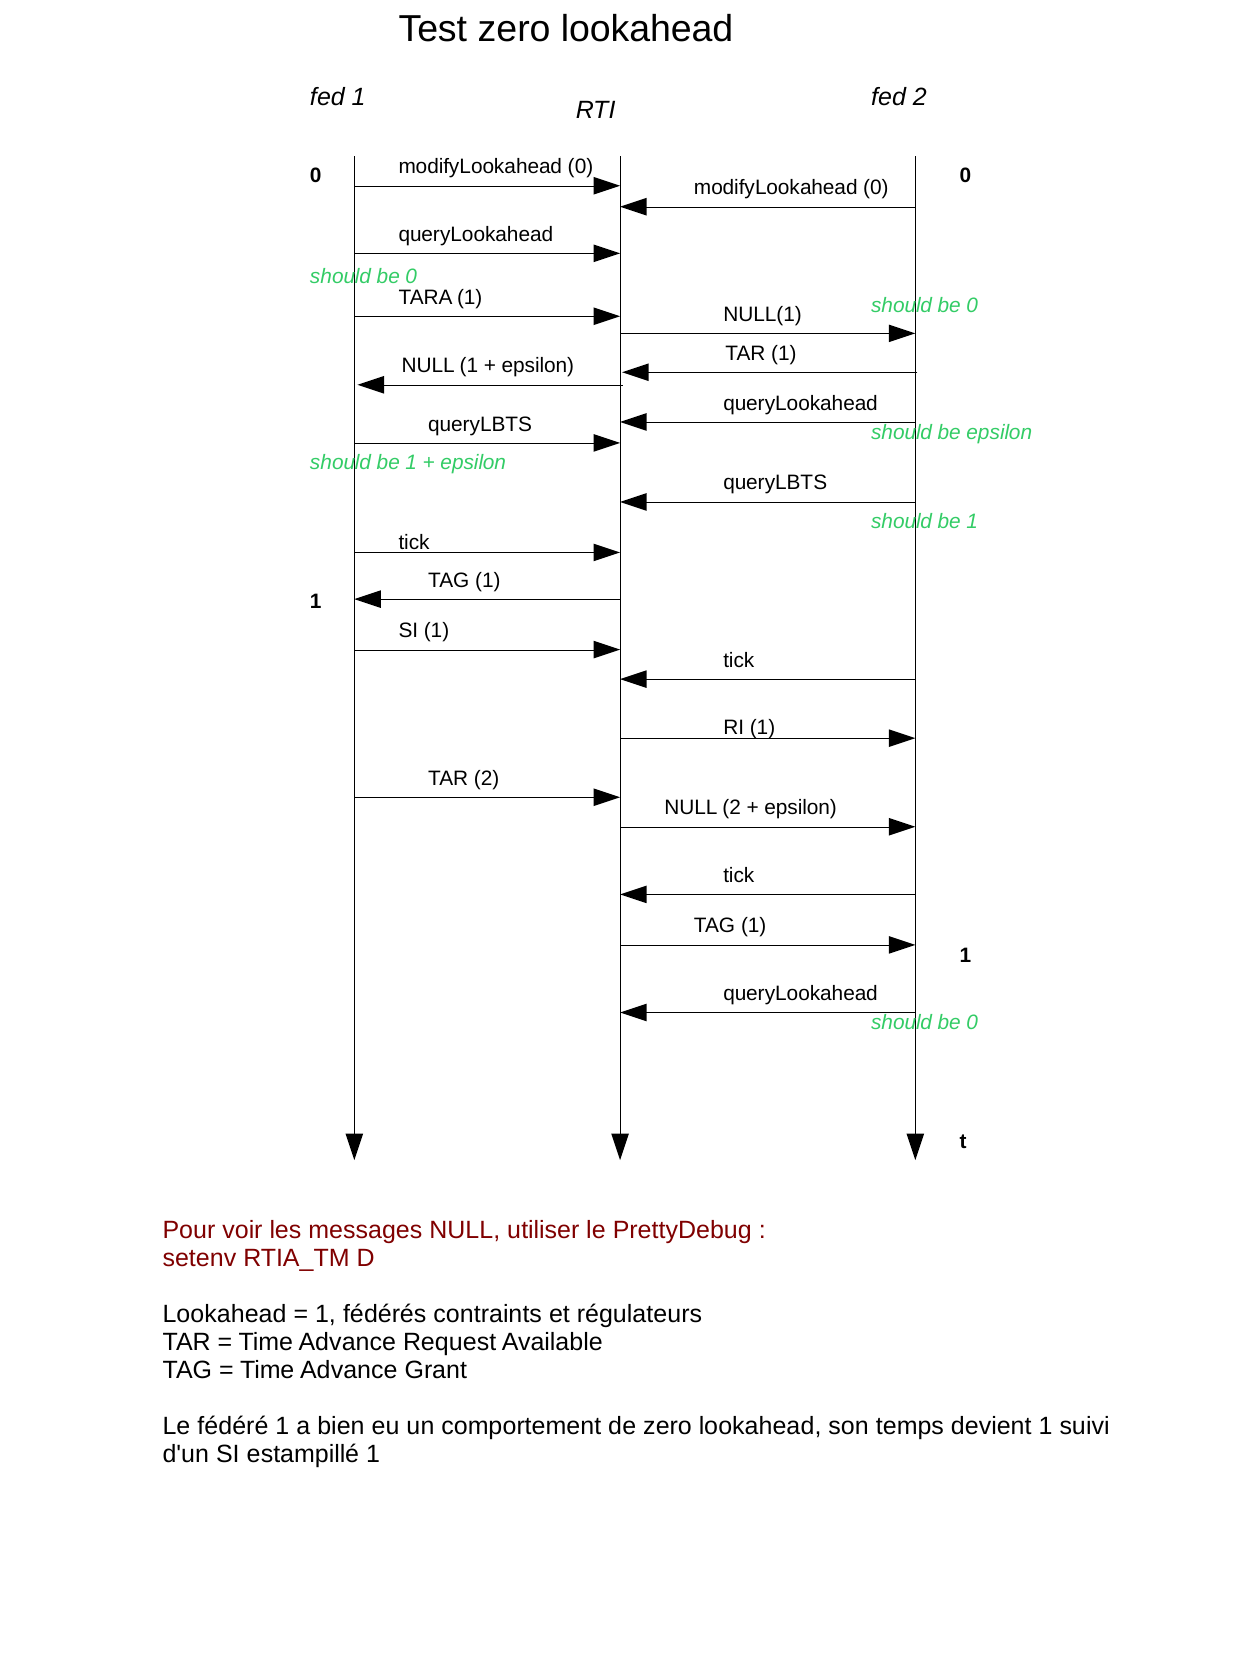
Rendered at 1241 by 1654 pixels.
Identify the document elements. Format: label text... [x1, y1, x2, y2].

text_box modifyLookahead (0) [679, 168, 916, 207]
text_box TARA (1) [383, 278, 591, 317]
text_box queryLookahead [708, 974, 916, 1013]
text_box RI (1) [708, 708, 916, 747]
text_box queryLookahead [708, 383, 916, 422]
text_box fed 2 [856, 75, 975, 119]
text_box should be 1 + epsilon [295, 442, 532, 482]
text_box Test zero lookahead [383, 0, 945, 57]
text_box TAG (1) [679, 906, 945, 945]
text_box should be epsilon [856, 413, 1093, 452]
text_box Pour voir les messages NULL, utiliser le PrettyDebug : setenv RTIA_TM D Lookahead = 1, fédérés contraints et régulateurs TAR = Time Advance Request Available TAG = Time Advance Grant Le fédéré 1 a bien eu un comportement de zero lookahead, son temps devient 1 suivi d'un SI estampillé 1 [147, 1208, 1152, 1475]
text_box should be 0 [856, 286, 1004, 325]
text_box 0 [295, 156, 355, 195]
text_box t [944, 1122, 1004, 1161]
text_box should be 0 [295, 257, 443, 296]
text_box should be 0 [856, 1003, 1093, 1043]
text_box tick [383, 522, 591, 562]
text_box modifyLookahead (0) [383, 147, 621, 186]
text_box NULL(1) [708, 295, 916, 334]
text_box queryLookahead [383, 215, 591, 254]
text_box 0 [944, 156, 1004, 195]
text_box 1 [295, 581, 355, 621]
text_box queryLBTS [708, 463, 916, 502]
text_box TAG (1) [413, 561, 680, 600]
text_box NULL (1 + epsilon) [386, 346, 594, 385]
text_box tick [708, 856, 916, 895]
text_box fed 1 [295, 75, 414, 119]
text_box RTI [561, 88, 680, 132]
text_box SI (1) [383, 611, 591, 650]
text_box 1 [944, 936, 1004, 975]
text_box queryLBTS [413, 404, 621, 443]
text_box TAR (2) [413, 759, 621, 798]
text_box NULL (2 + epsilon) [649, 788, 857, 827]
text_box TAR (1) [710, 334, 918, 373]
text_box tick [708, 641, 916, 680]
text_box should be 1 [856, 501, 1004, 541]
